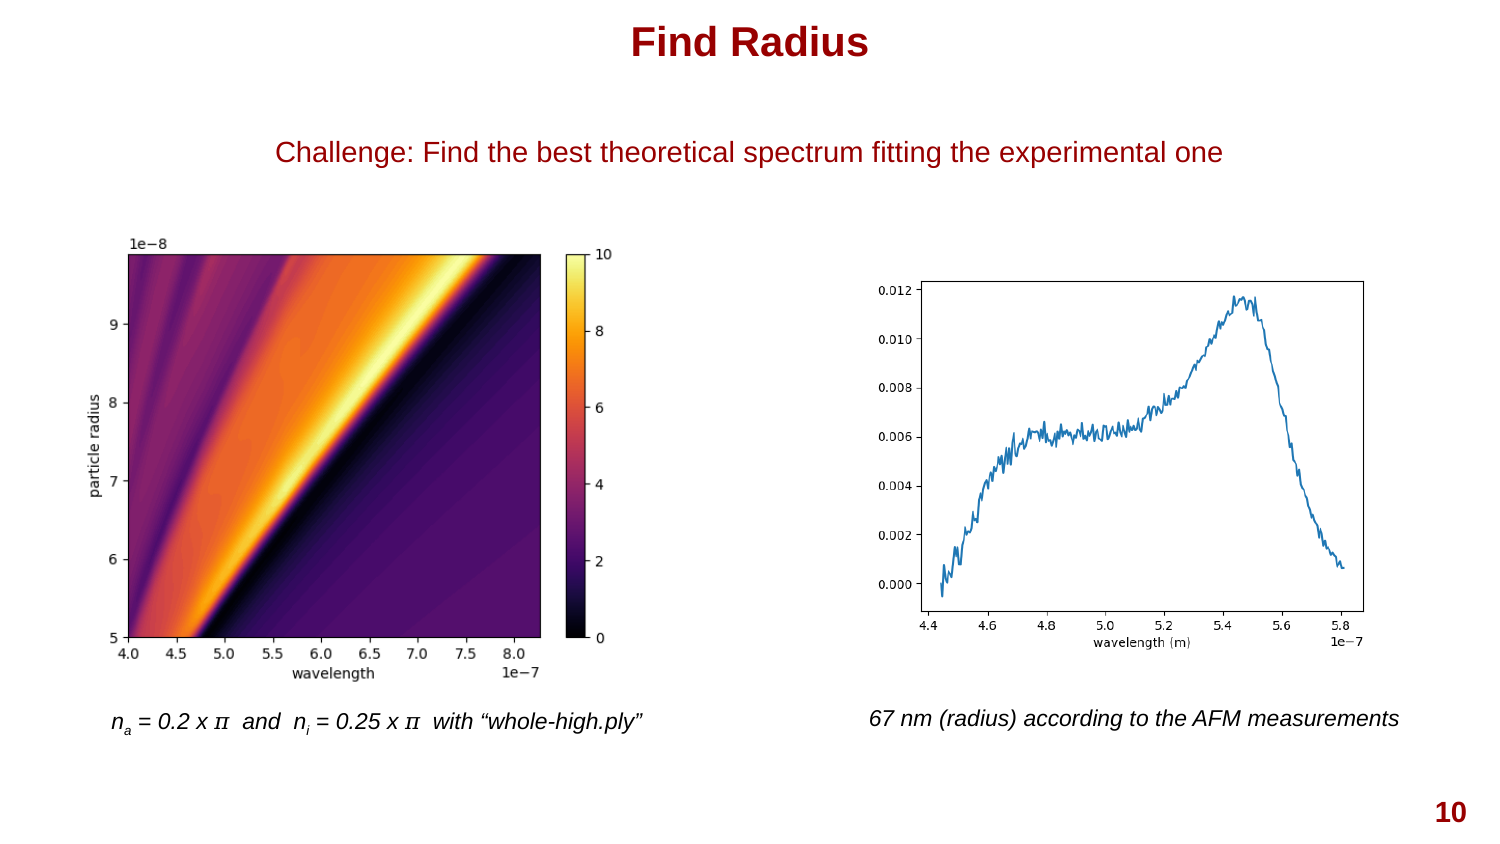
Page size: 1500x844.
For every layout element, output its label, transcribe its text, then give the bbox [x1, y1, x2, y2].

text_box na = 0.2 x 𝜋 and ni = 0.25 x 𝜋 with “whole-high.ply” [50, 691, 704, 754]
text_box 67 nm (radius) according to the AFM measurements [829, 688, 1440, 747]
picture [849, 229, 1420, 658]
picture [45, 194, 709, 692]
text_box Find Radius [506, 0, 994, 81]
text_box Challenge: Find the best theoretical spectrum fitting the experimental one [195, 118, 1305, 184]
text_box 10 [1419, 778, 1500, 844]
